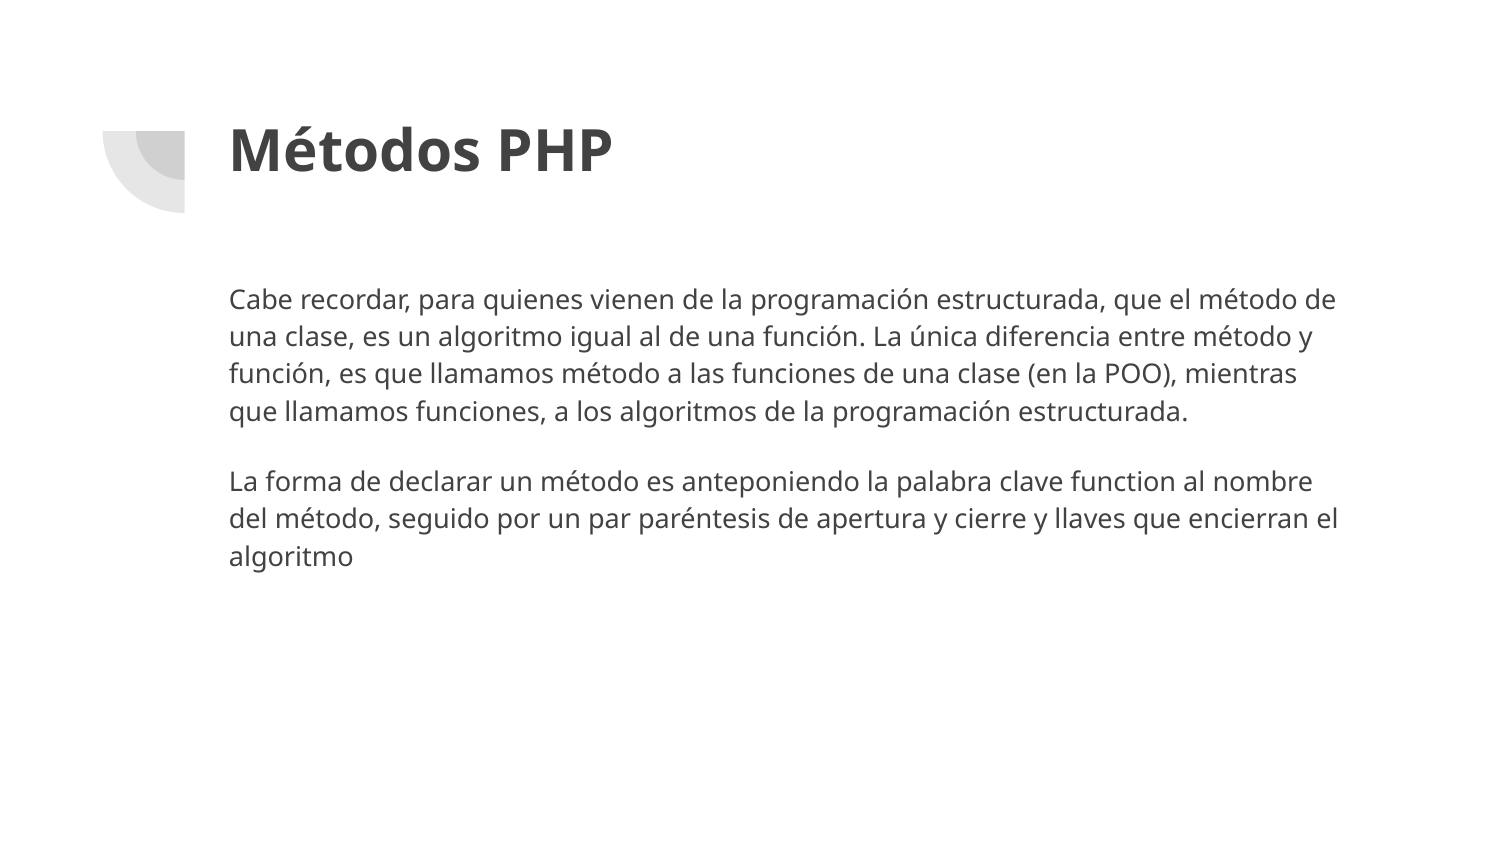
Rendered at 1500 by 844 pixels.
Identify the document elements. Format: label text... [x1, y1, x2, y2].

title Métodos PHP [213, 98, 1368, 262]
list Cabe recordar, para quienes vienen de la programación estructurada, que el método de una clase, es un algoritmo igual al de una función. La única diferencia entre método y función, es que llamamos método a las funciones de una clase (en la POO), mientras que llamamos funciones, a los algoritmos de la programación estructurada. La forma de declarar un método es anteponiendo la palabra clave function al nombre del método, seguido por un par paréntesis de apertura y cierre y llaves que encierran el algoritmo [213, 262, 1368, 680]
